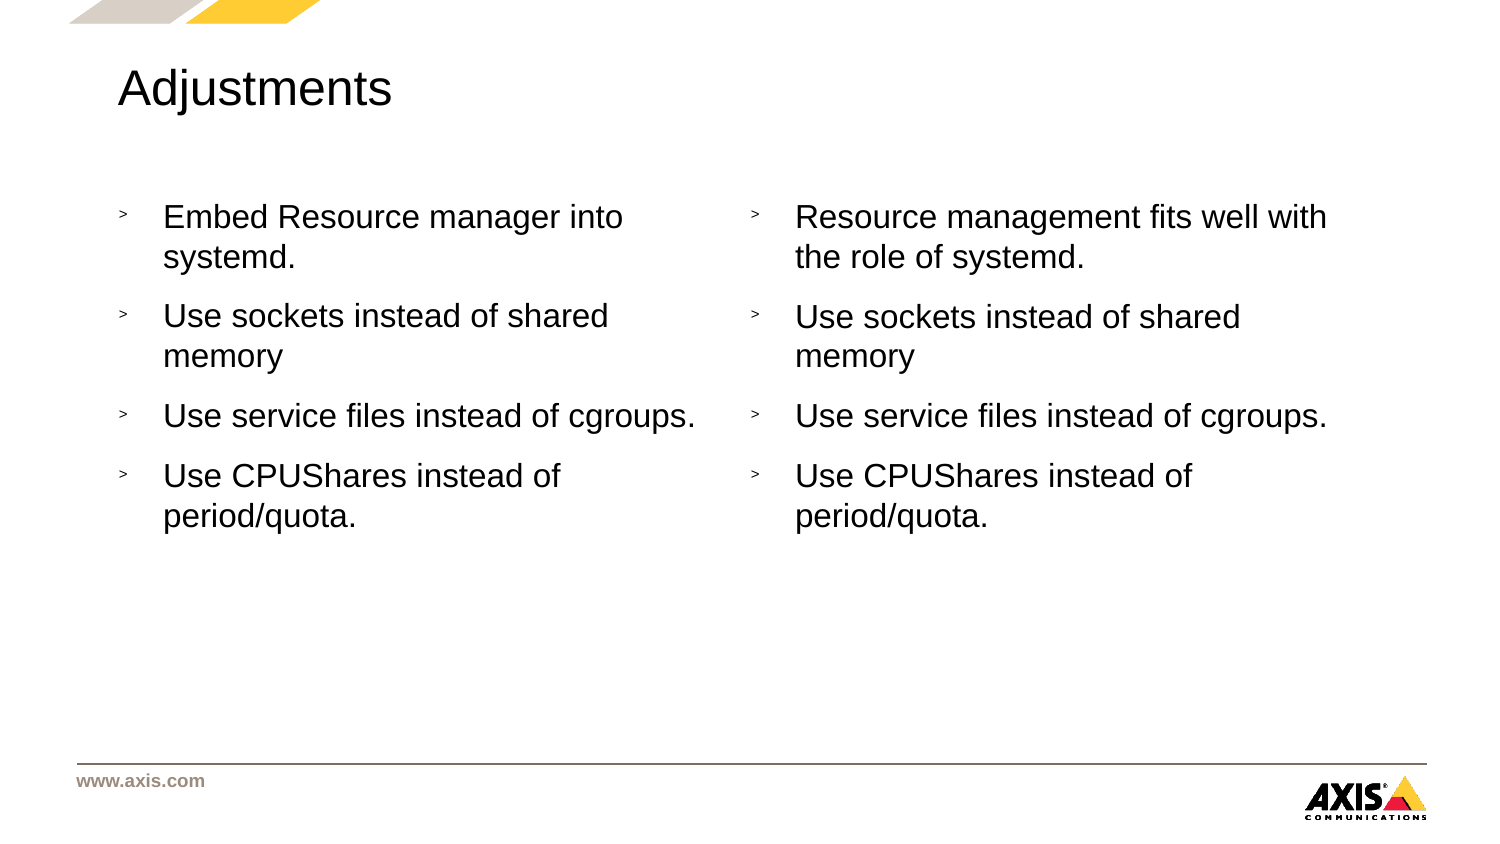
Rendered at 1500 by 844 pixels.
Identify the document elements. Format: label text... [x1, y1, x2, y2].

title Adjustments [103, 47, 1461, 108]
list Resource management fits well with the role of systemd. Use sockets instead of shared memory Use service files instead of cgroups. Use CPUShares instead of period/quota. [735, 187, 1382, 674]
picture [1305, 776, 1426, 820]
list Embed Resource manager into systemd. Use sockets instead of shared memory Use service files instead of cgroups. Use CPUShares instead of period/quota. [103, 187, 735, 674]
